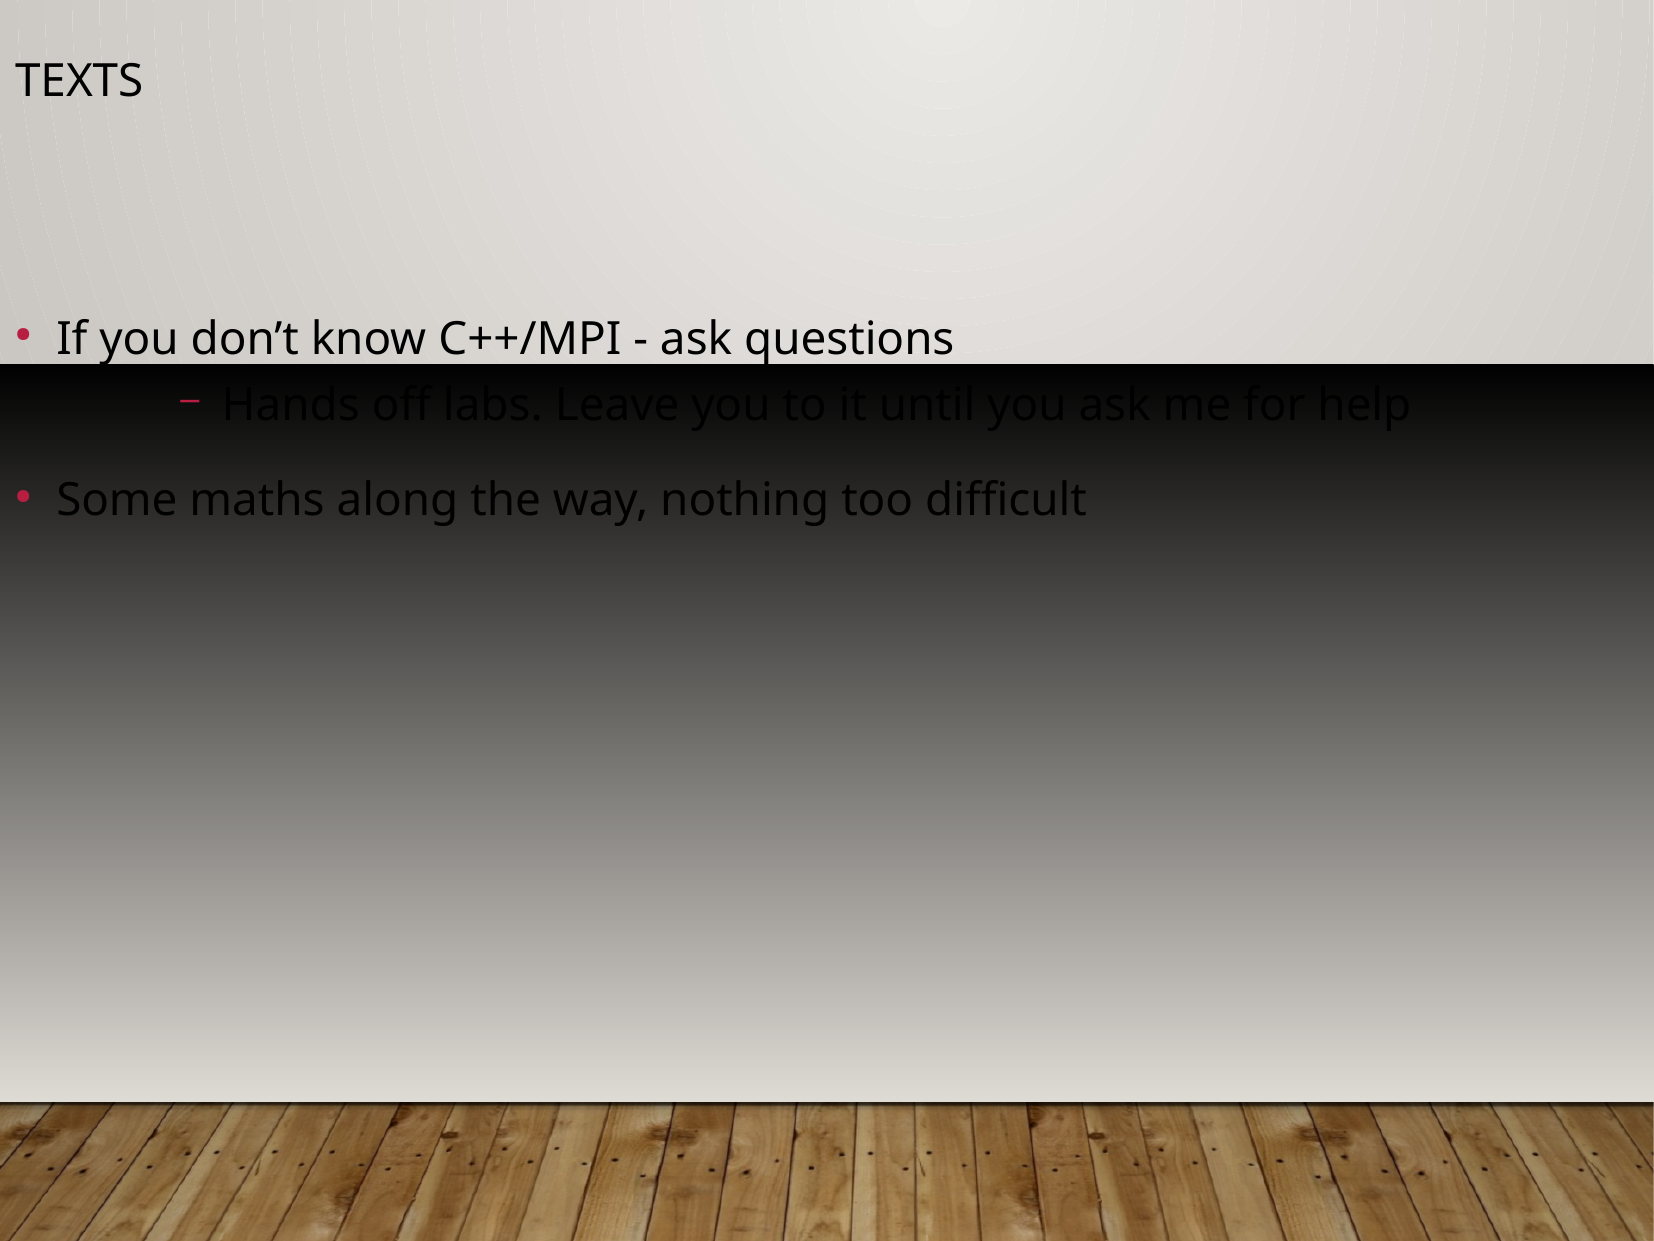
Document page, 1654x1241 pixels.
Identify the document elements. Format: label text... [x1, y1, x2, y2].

list If you don’t know C++/MPI - ask questions Hands off labs. Leave you to it until you ask me for help Some maths along the way, nothing too difficult [0, 290, 1489, 1010]
title TextS [0, 49, 1489, 257]
